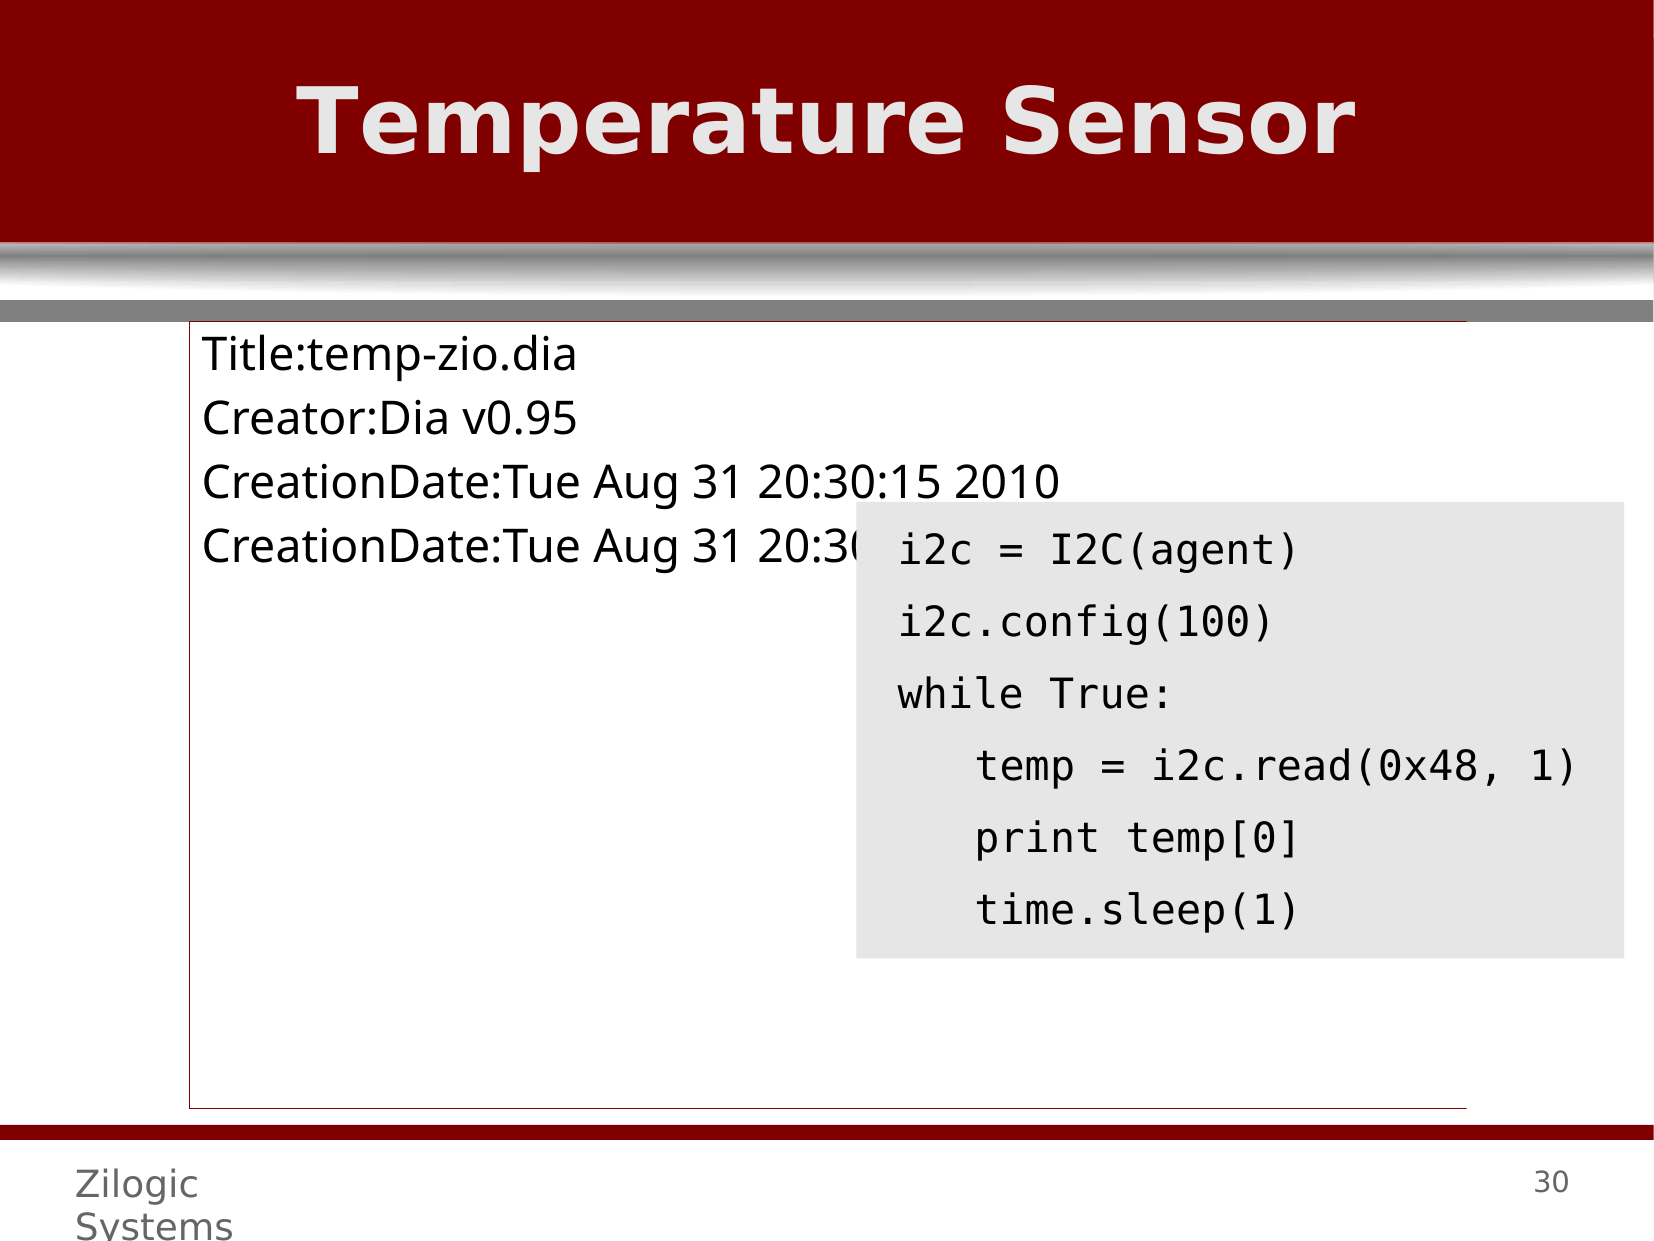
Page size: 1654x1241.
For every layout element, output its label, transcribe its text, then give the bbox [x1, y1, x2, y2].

list i2c = I2C(agent) i2c.config(100) while True: temp = i2c.read(0x48, 1) print temp[0] time.sleep(1) [856, 501, 1625, 959]
title Temperature Sensor [82, 26, 1571, 218]
picture [82, 489, 809, 938]
